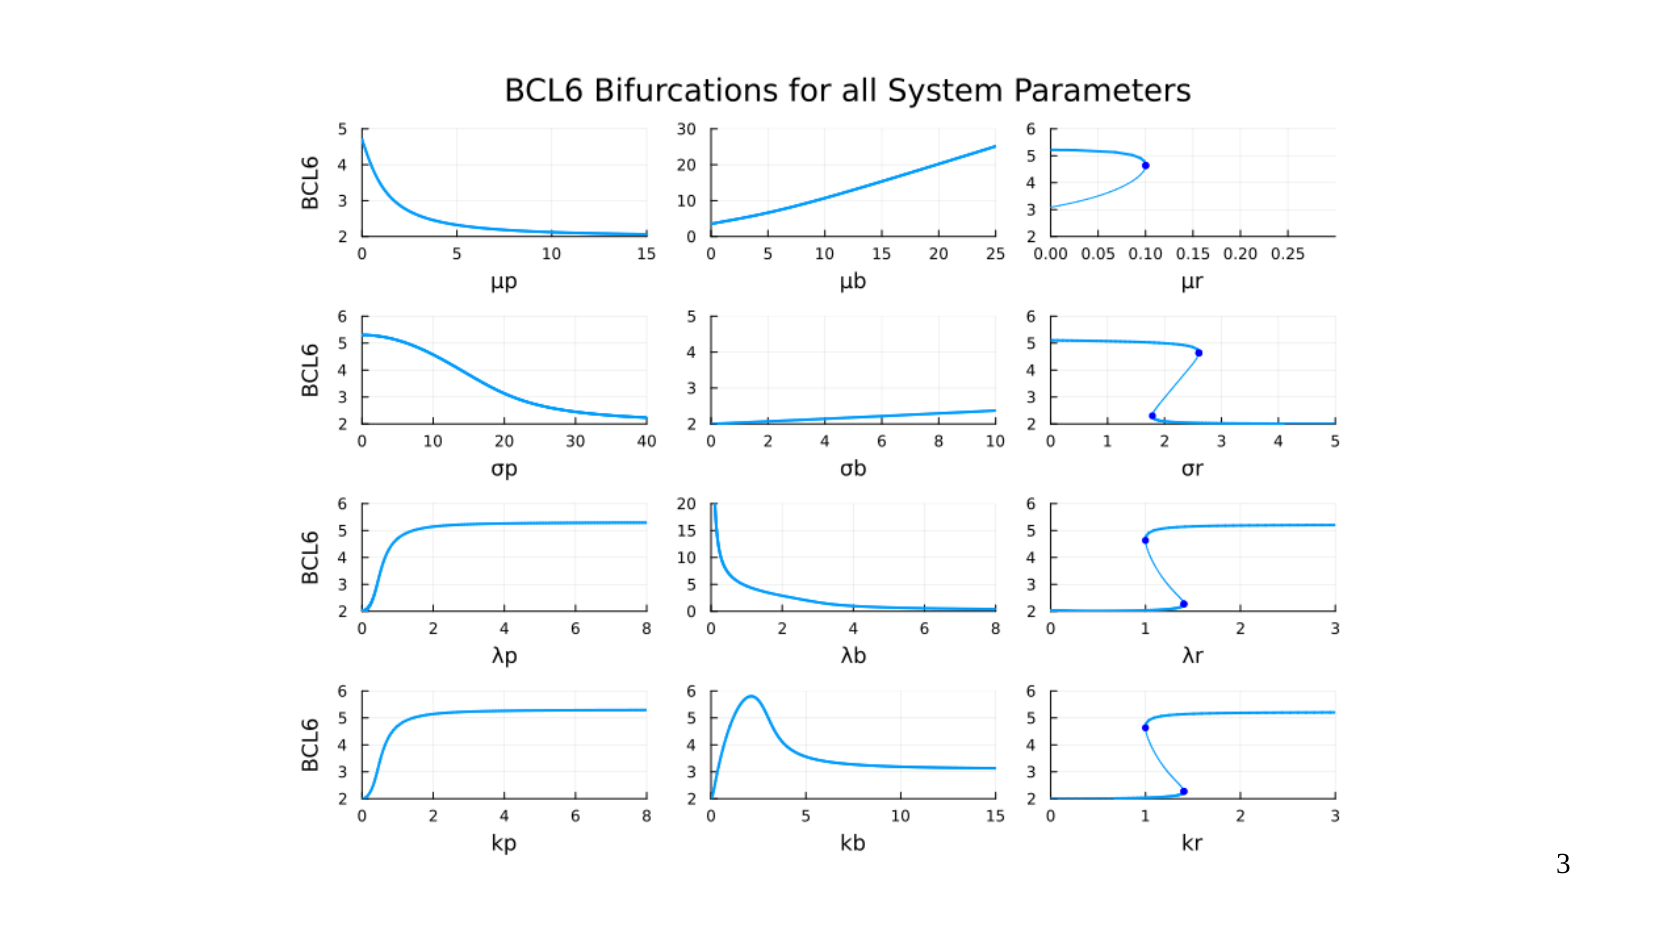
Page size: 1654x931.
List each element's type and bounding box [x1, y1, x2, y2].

picture [300, 74, 1351, 863]
